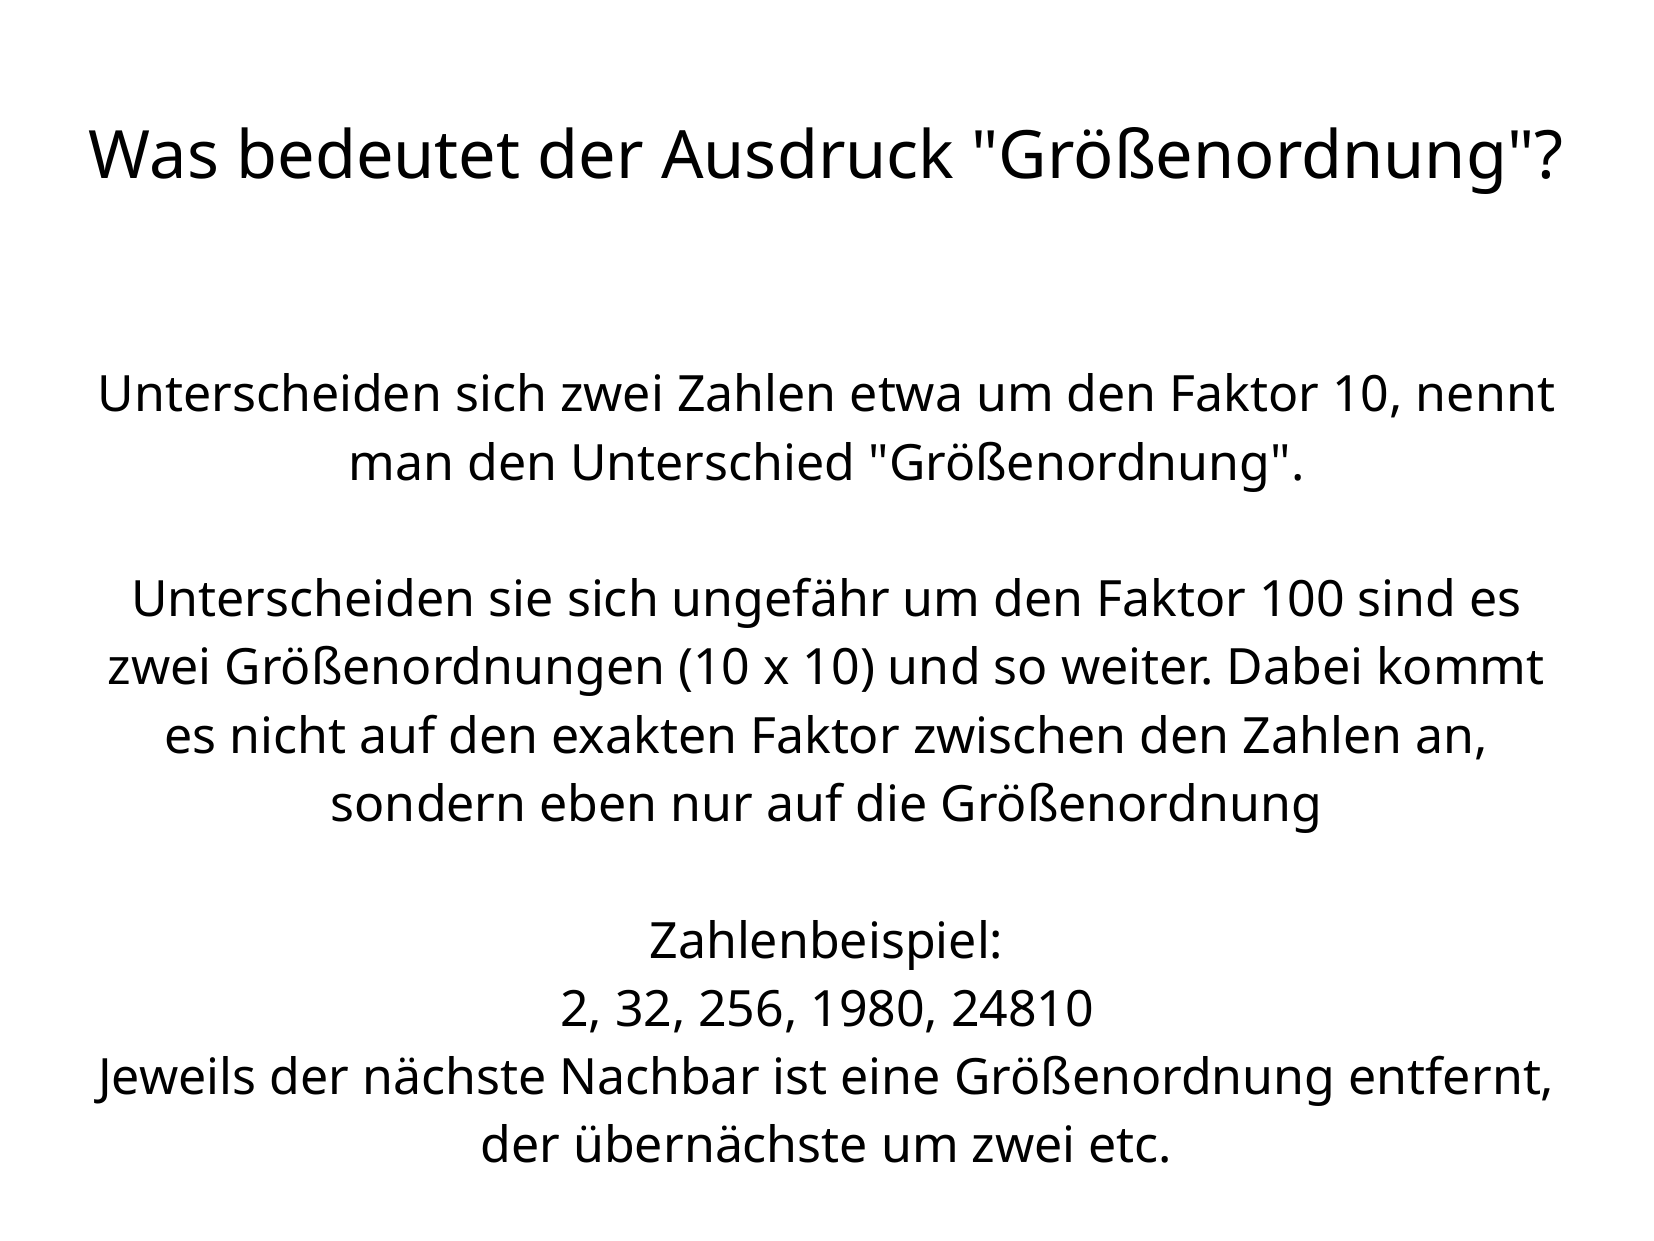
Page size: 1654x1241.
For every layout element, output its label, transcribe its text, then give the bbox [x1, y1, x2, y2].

title Was bedeutet der Ausdruck "Größenordnung"? [82, 49, 1571, 257]
subtitle Unterscheiden sich zwei Zahlen etwa um den Faktor 10, nennt man den Unterschied "Größenordnung". Unterscheiden sie sich ungefähr um den Faktor 100 sind es zwei Größenordnungen (10 x 10) und so weiter. Dabei kommt es nicht auf den exakten Faktor zwischen den Zahlen an, sondern eben nur auf die Größenordnung Zahlenbeispiel: 2, 32, 256, 1980, 24810 Jeweils der nächste Nachbar ist eine Größenordnung entfernt, der übernächste um zwei etc. [82, 370, 1571, 1166]
